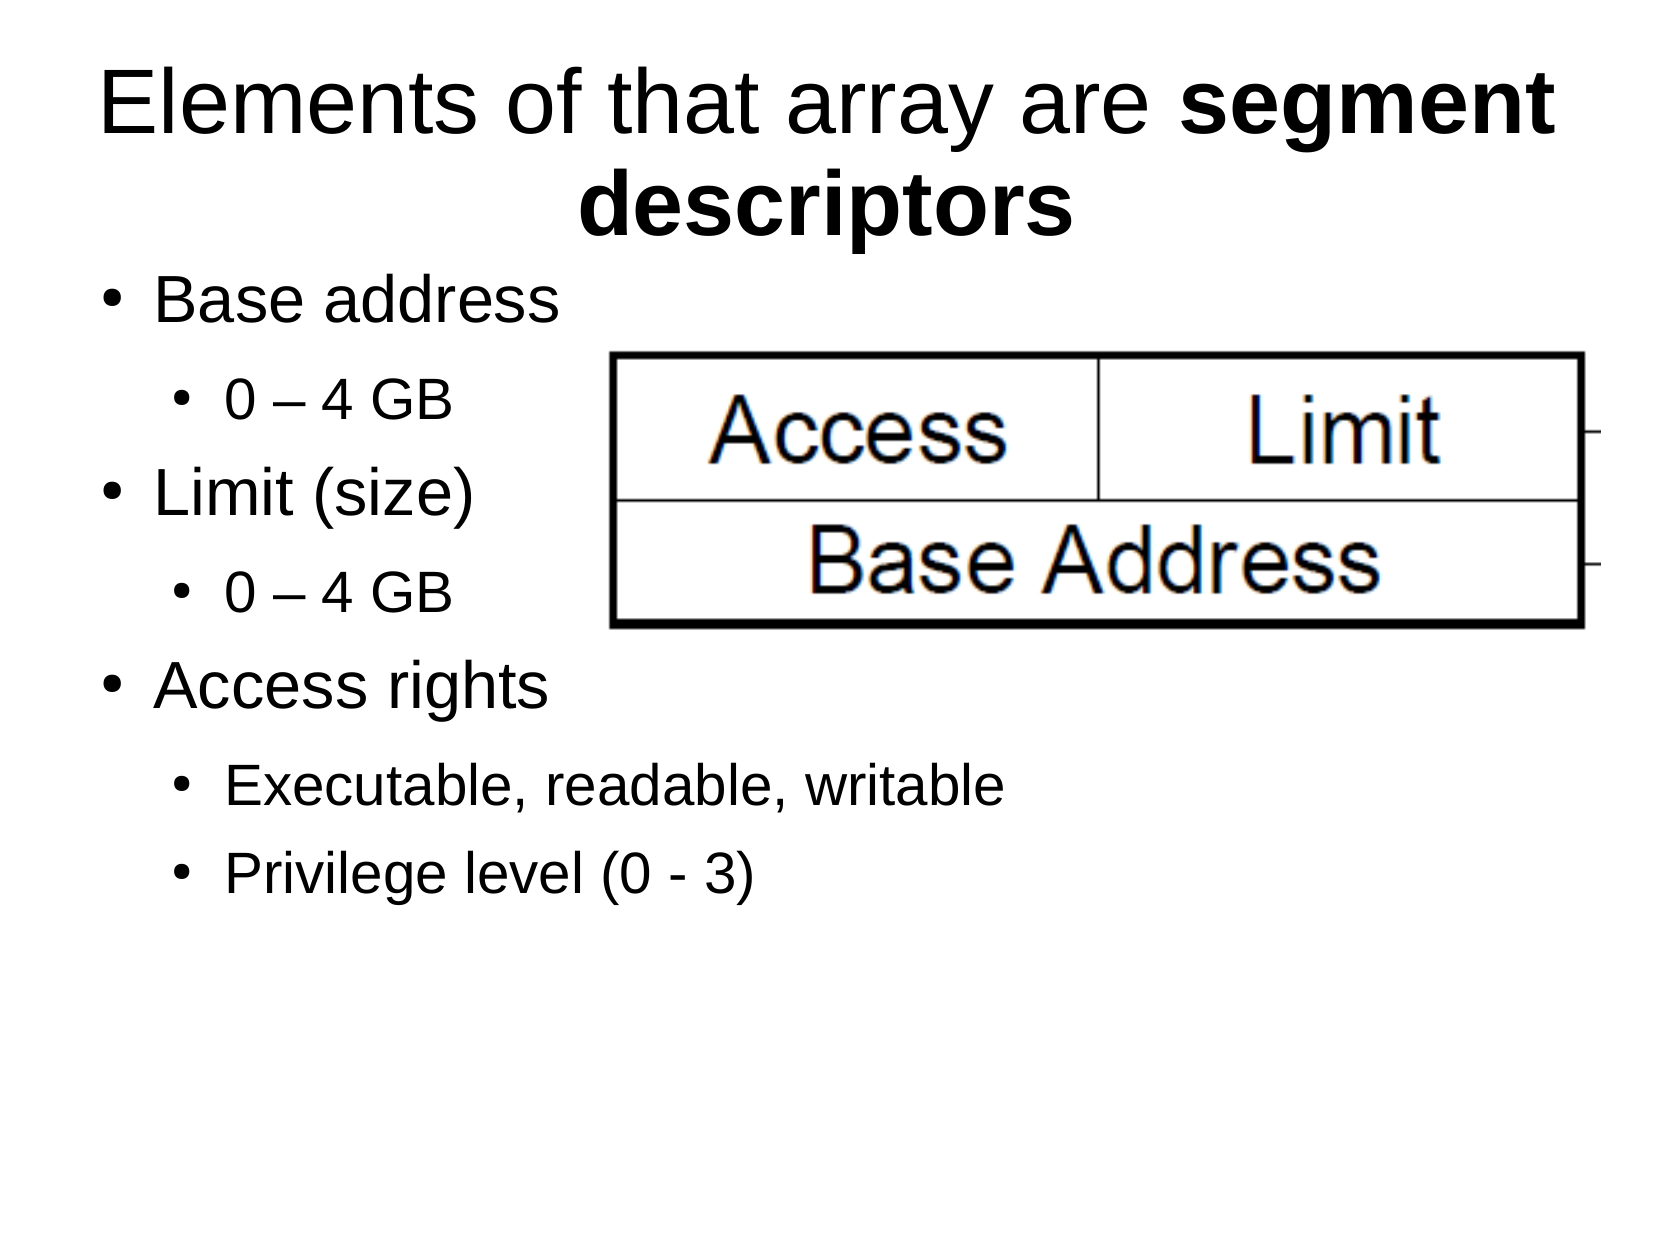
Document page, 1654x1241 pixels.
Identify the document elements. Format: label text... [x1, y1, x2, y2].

picture [1571, 337, 1601, 640]
title Elements of that array are segment descriptors [82, 49, 1571, 257]
list Base address 0 – 4 GB Limit (size) 0 – 4 GB Access rights Executable, readable, writable Privilege level (0 - 3) [82, 262, 1571, 1126]
